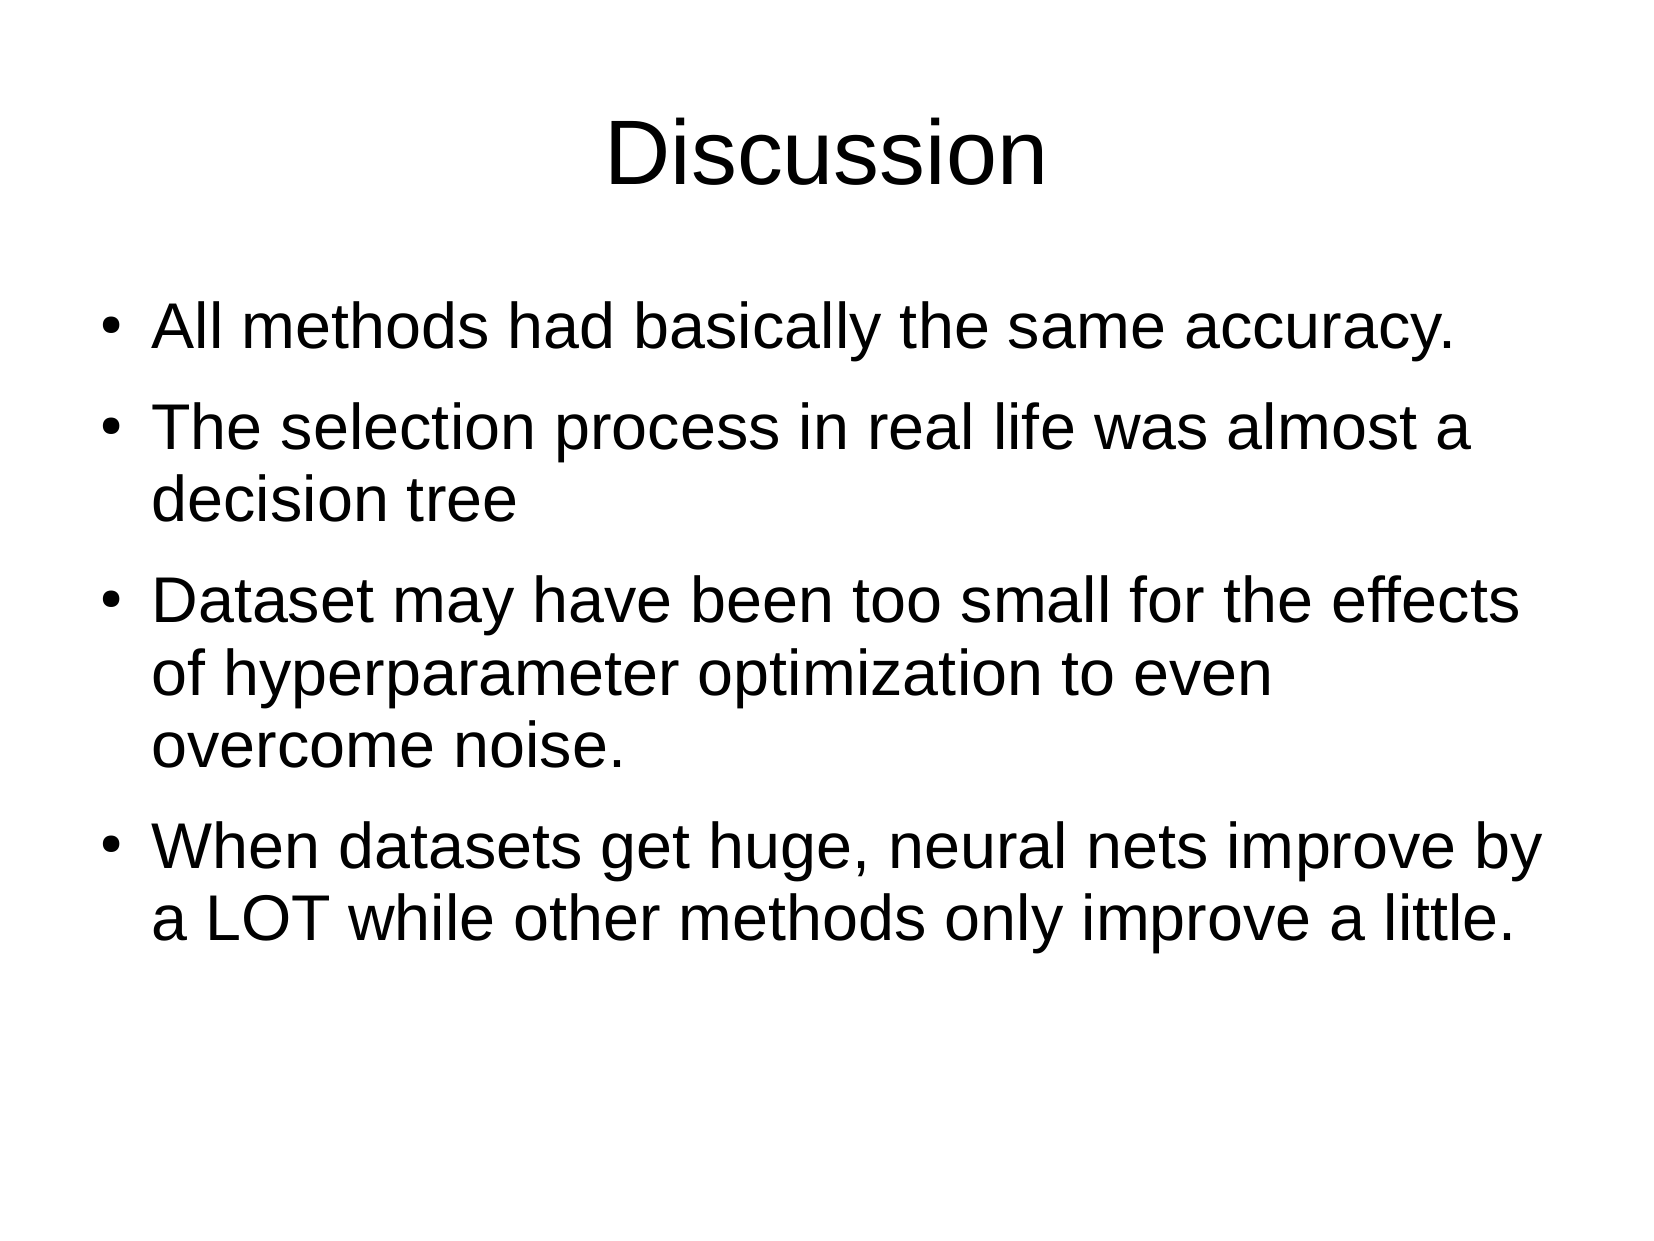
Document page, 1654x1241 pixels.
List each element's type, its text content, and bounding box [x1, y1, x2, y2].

title Discussion [82, 49, 1571, 257]
list All methods had basically the same accuracy. The selection process in real life was almost a decision tree Dataset may have been too small for the effects of hyperparameter optimization to even overcome noise. When datasets get huge, neural nets improve by a LOT while other methods only improve a little. [82, 290, 1571, 1010]
